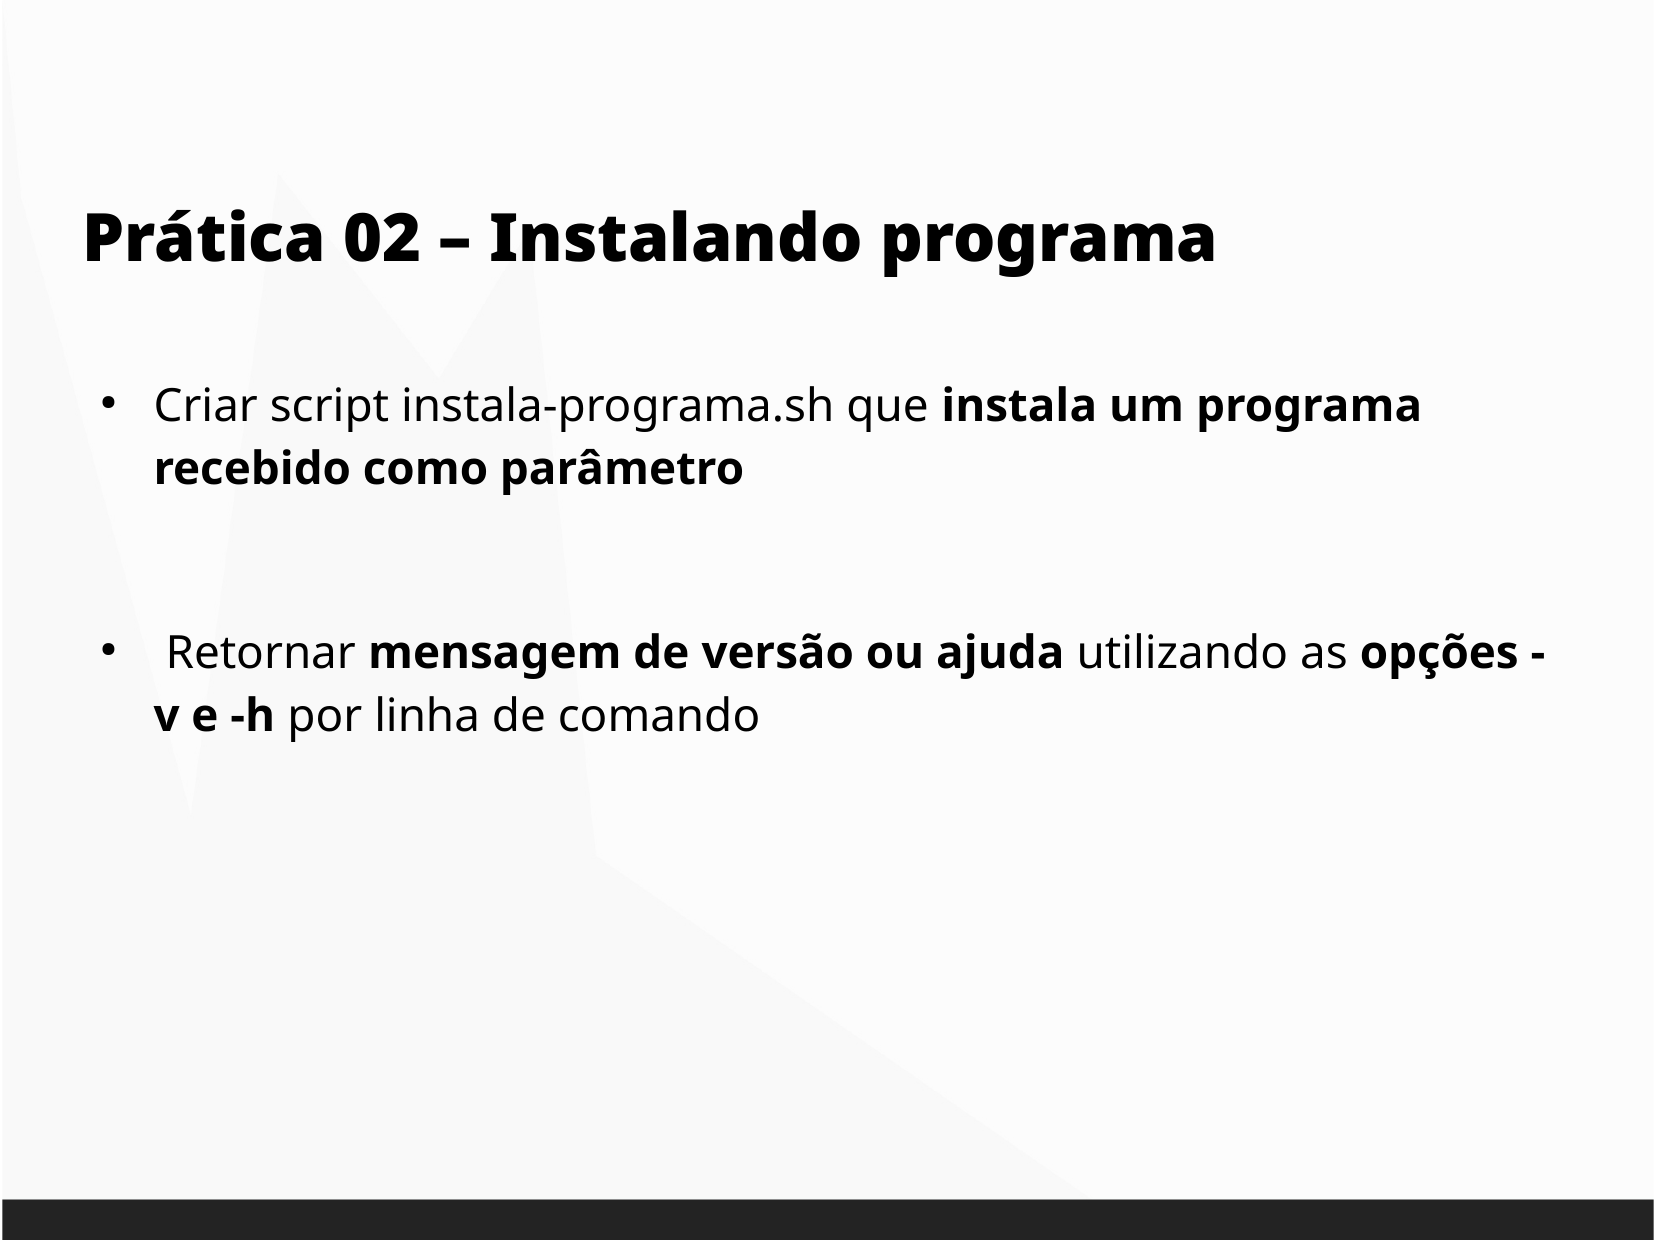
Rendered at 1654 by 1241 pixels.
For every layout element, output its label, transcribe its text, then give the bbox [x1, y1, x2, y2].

title Prática 02 – Instalando programa [82, 132, 1571, 340]
list Criar script instala-programa.sh que instala um programa recebido como parâmetro Retornar mensagem de versão ou ajuda utilizando as opções -v e -h por linha de comando [82, 372, 1571, 1093]
picture [2, 0, 1654, 1241]
